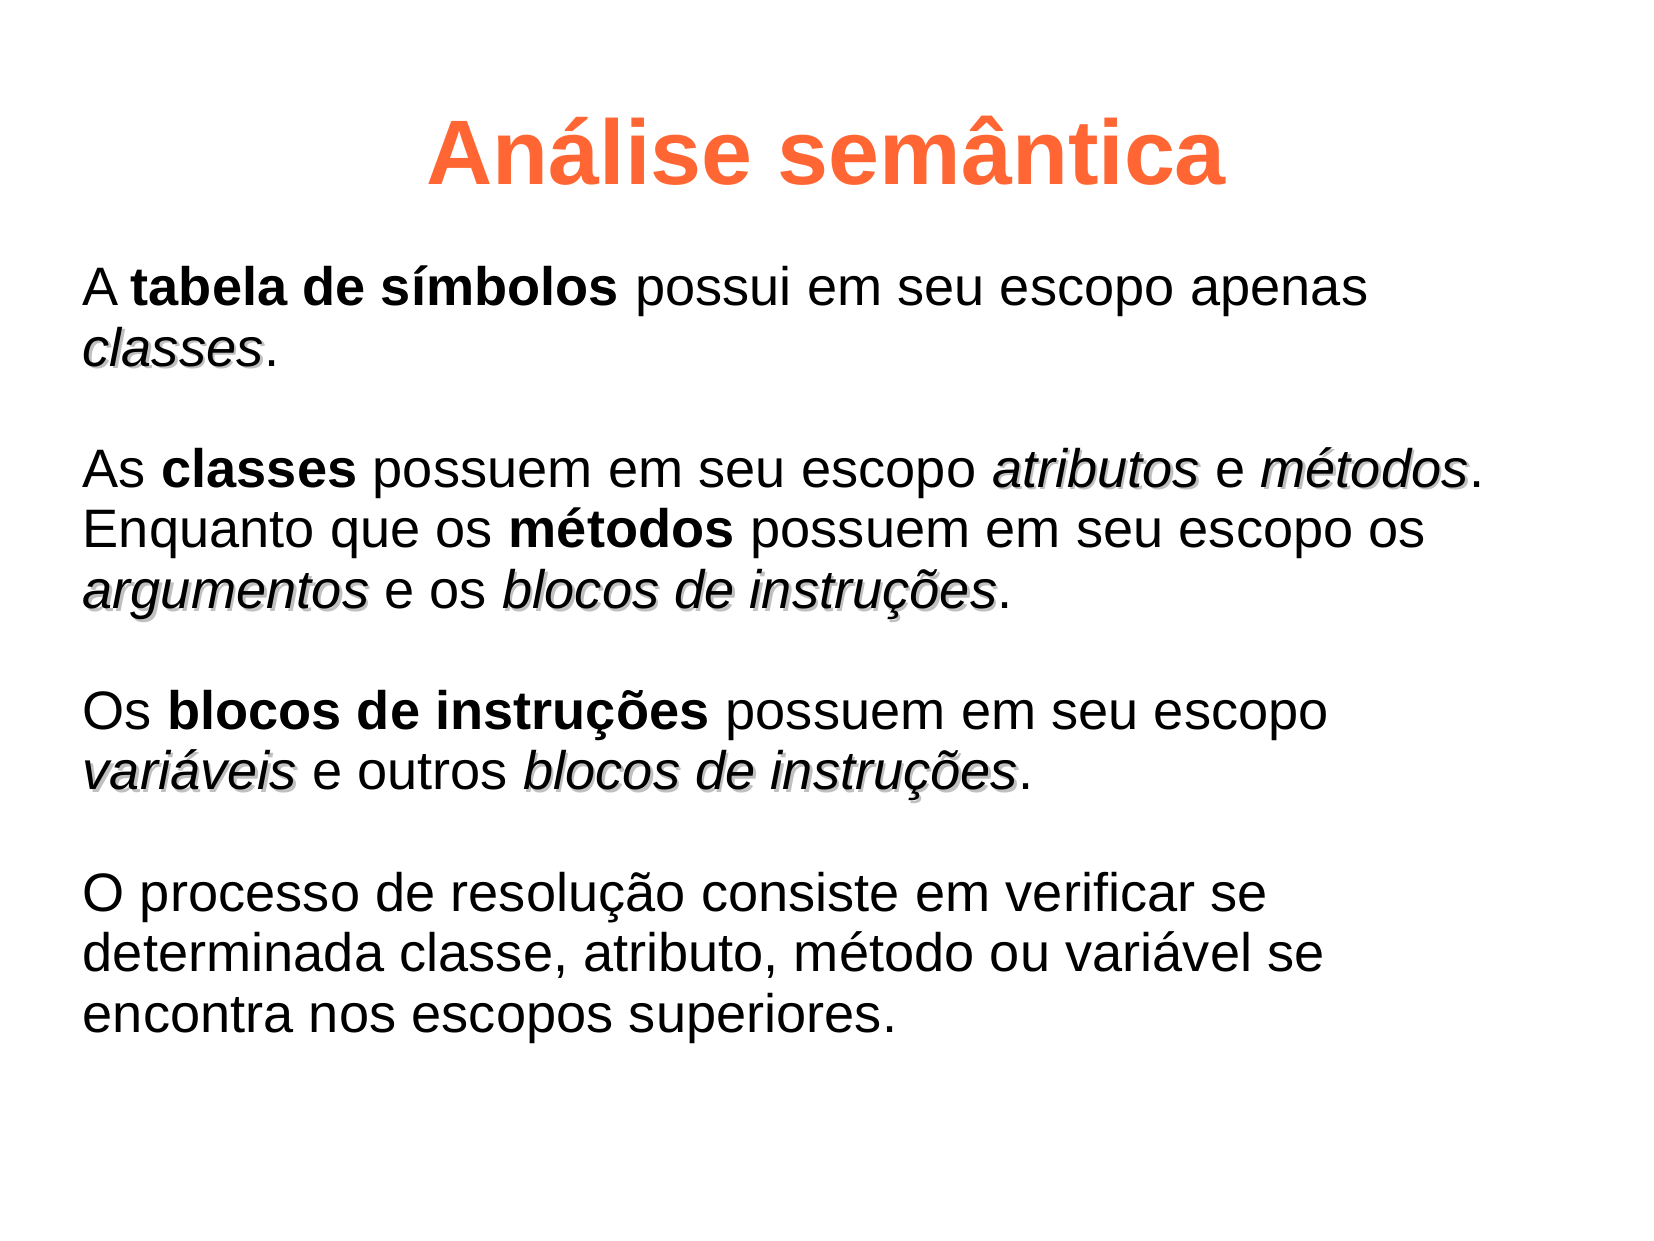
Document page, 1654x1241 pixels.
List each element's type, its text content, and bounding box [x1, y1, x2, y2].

title Análise semântica [82, 49, 1571, 257]
subtitle A tabela de símbolos possui em seu escopo apenas classes. As classes possuem em seu escopo atributos e métodos. Enquanto que os métodos possuem em seu escopo os argumentos e os blocos de instruções. Os blocos de instruções possuem em seu escopo variáveis e outros blocos de instruções. O processo de resolução consiste em verificar se determinada classe, atributo, método ou variável se encontra nos escopos superiores. [82, 256, 1538, 1044]
